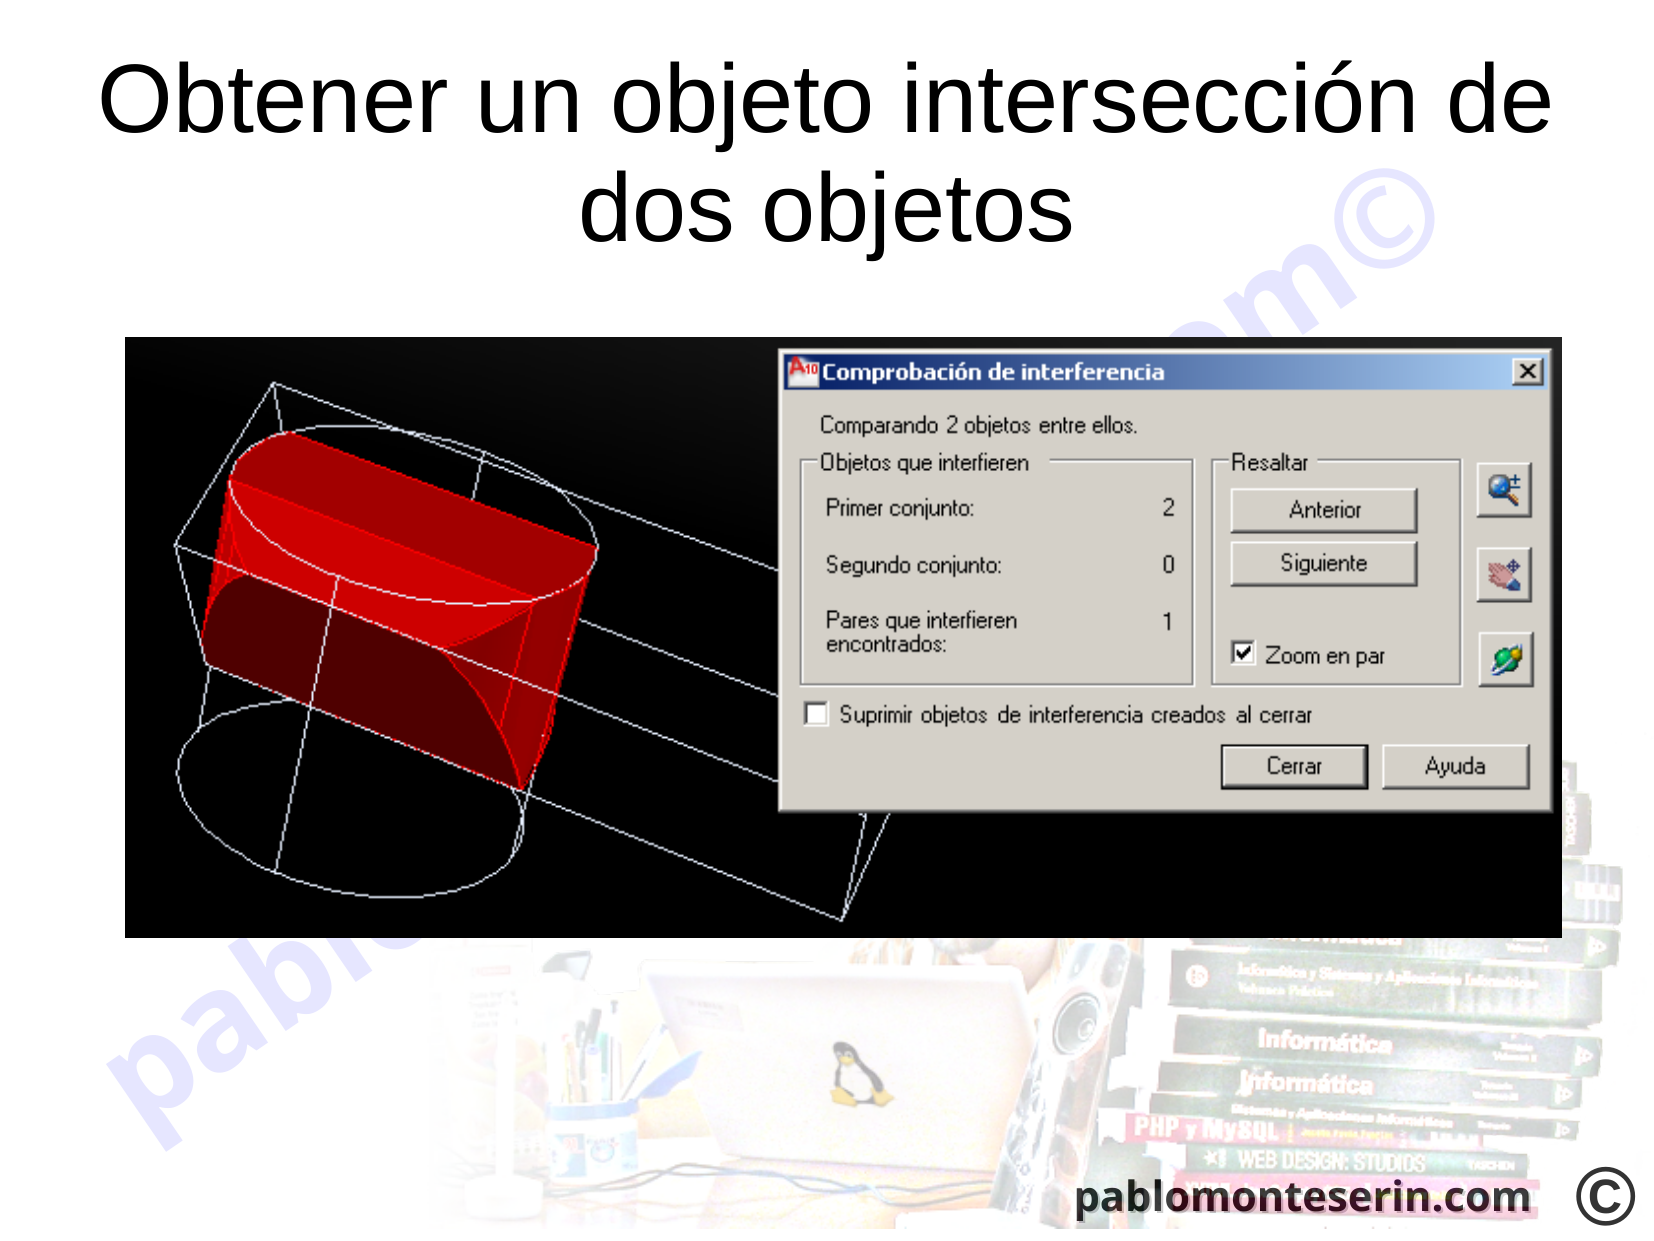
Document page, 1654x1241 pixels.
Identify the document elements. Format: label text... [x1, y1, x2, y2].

title Obtener un objeto intersección de dos objetos [82, 44, 1571, 262]
picture [125, 337, 1654, 1229]
